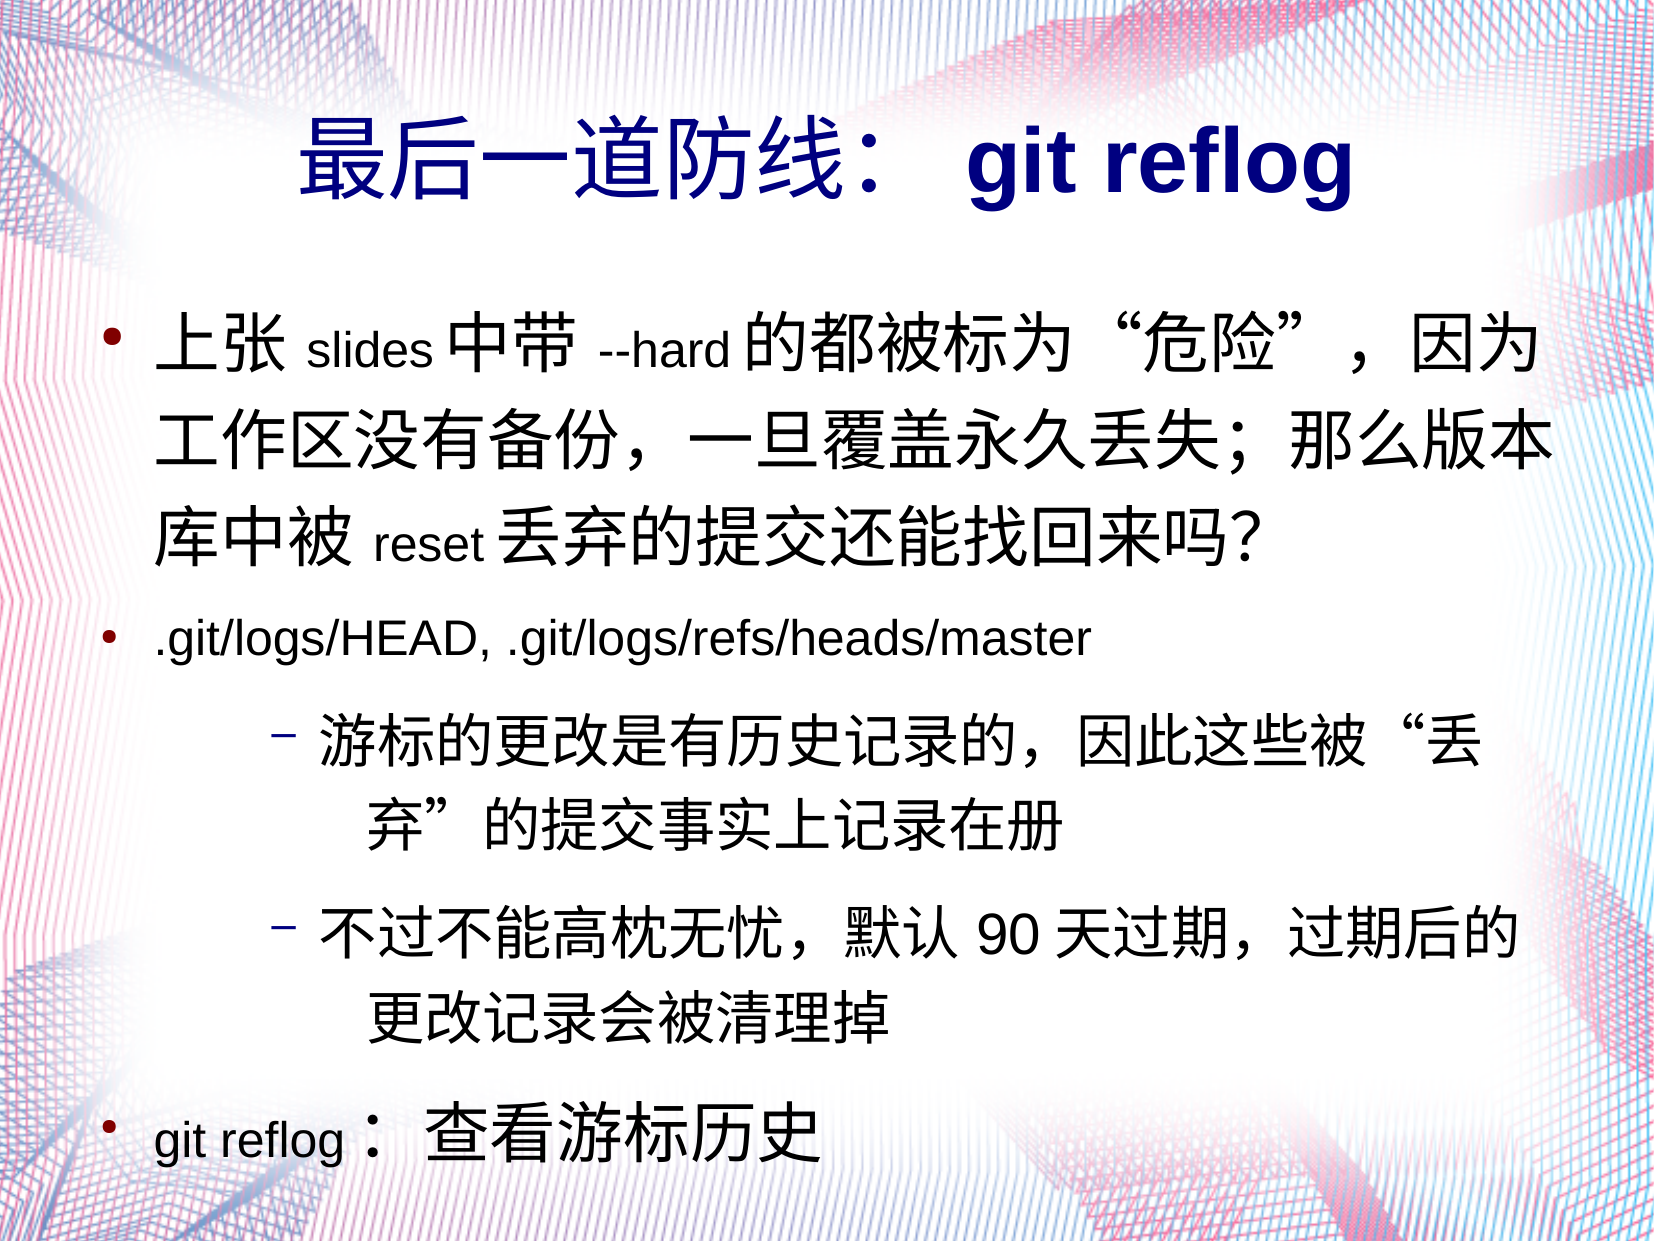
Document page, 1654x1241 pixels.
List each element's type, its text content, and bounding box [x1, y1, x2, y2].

picture [0, 0, 1654, 1241]
list 上张slides中带--hard的都被标为“危险”，因为工作区没有备份，一旦覆盖永久丢失；那么版本库中被reset丢弃的提交还能找回来吗？ .git/logs/HEAD, .git/logs/refs/heads/master 游标的更改是有历史记录的，因此这些被“丢弃”的提交事实上记录在册 不过不能高枕无忧，默认90天过期，过期后的更改记录会被清理掉 git reflog：查看游标历史 [82, 290, 1571, 1133]
title 最后一道防线：git reflog [82, 49, 1571, 257]
